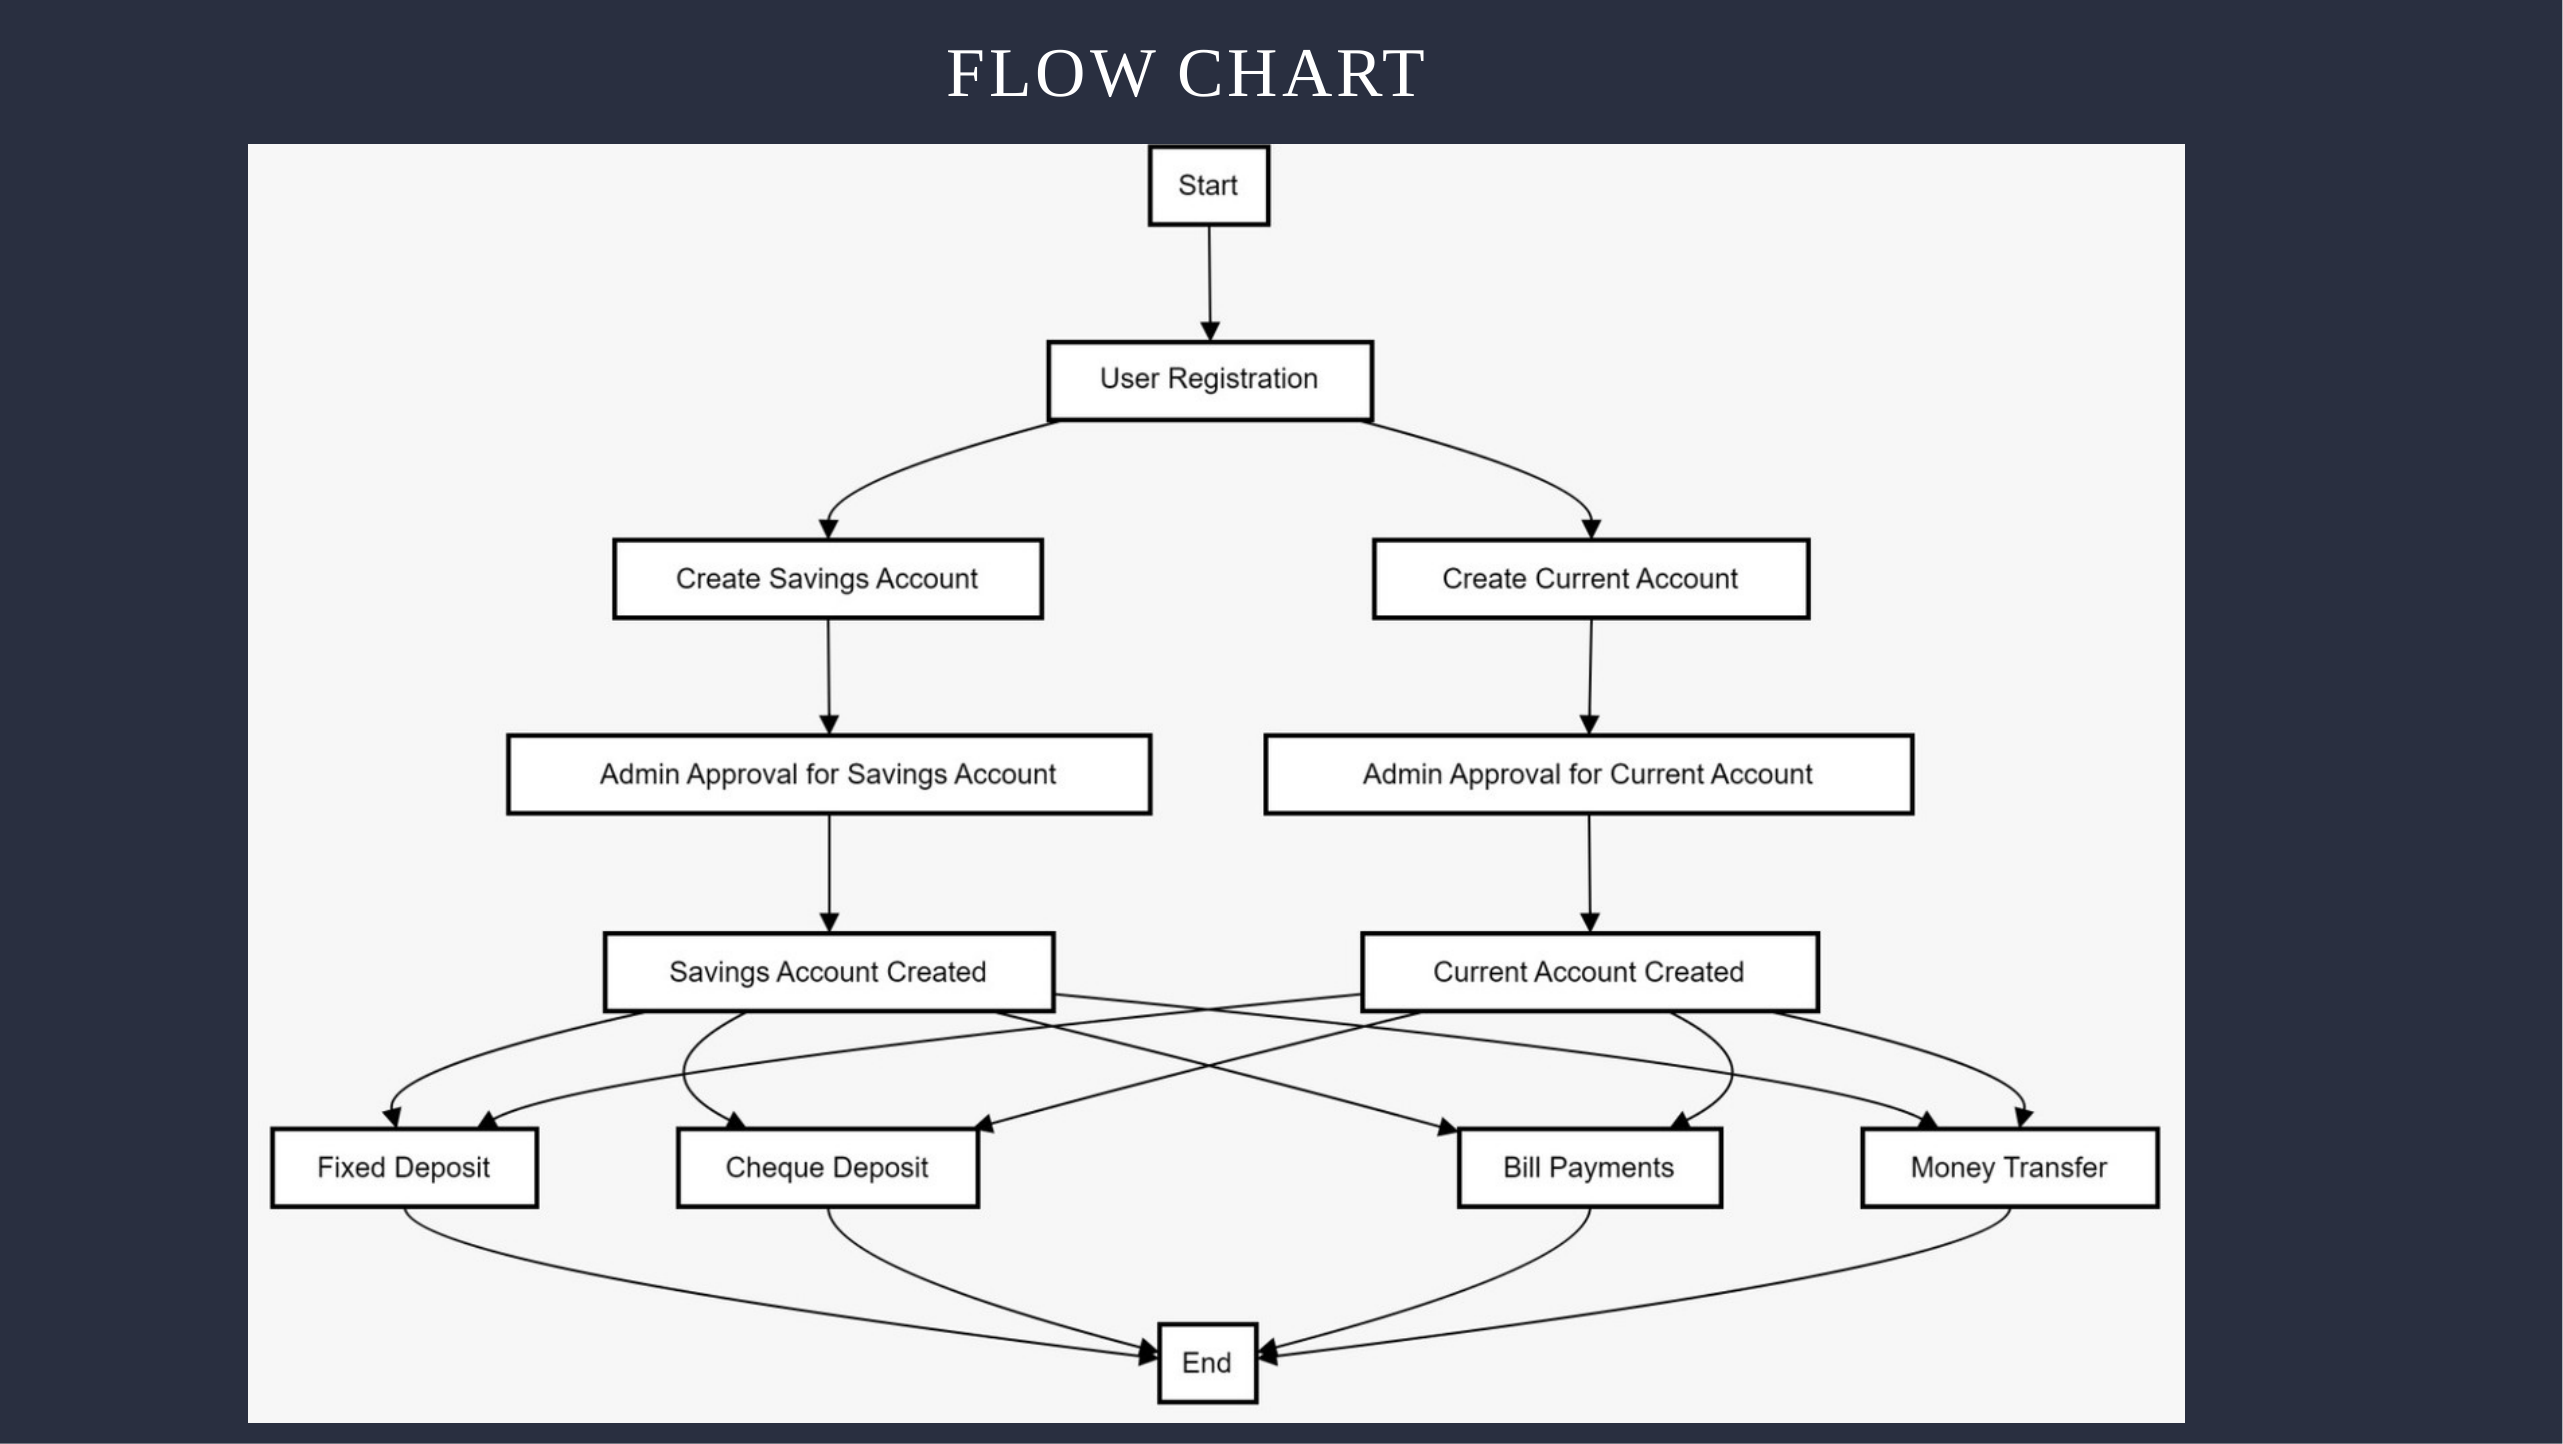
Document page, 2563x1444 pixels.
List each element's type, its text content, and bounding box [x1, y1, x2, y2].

title FLOW CHART [475, 24, 2087, 268]
picture [248, 144, 2185, 1423]
